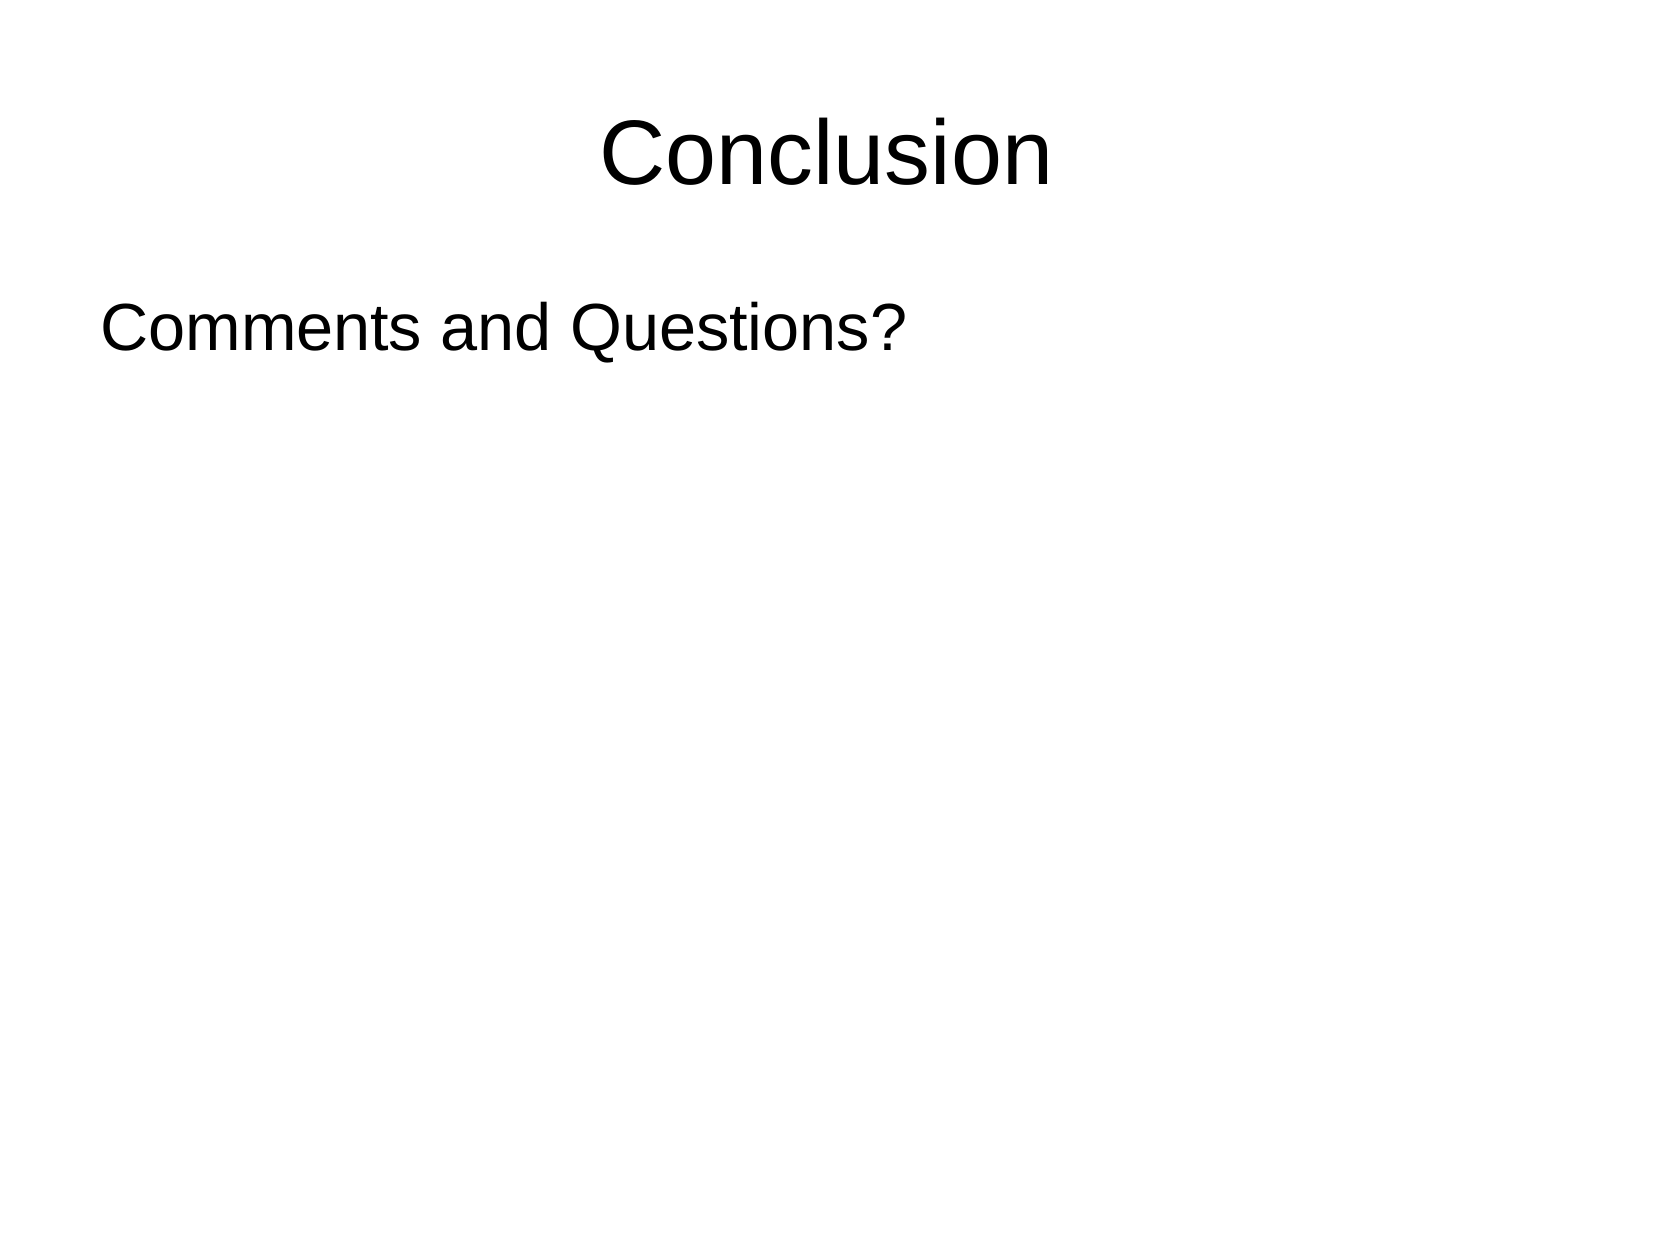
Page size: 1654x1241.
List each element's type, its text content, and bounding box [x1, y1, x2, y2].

list Comments and Questions? [82, 290, 1571, 1094]
title Conclusion [82, 56, 1571, 250]
